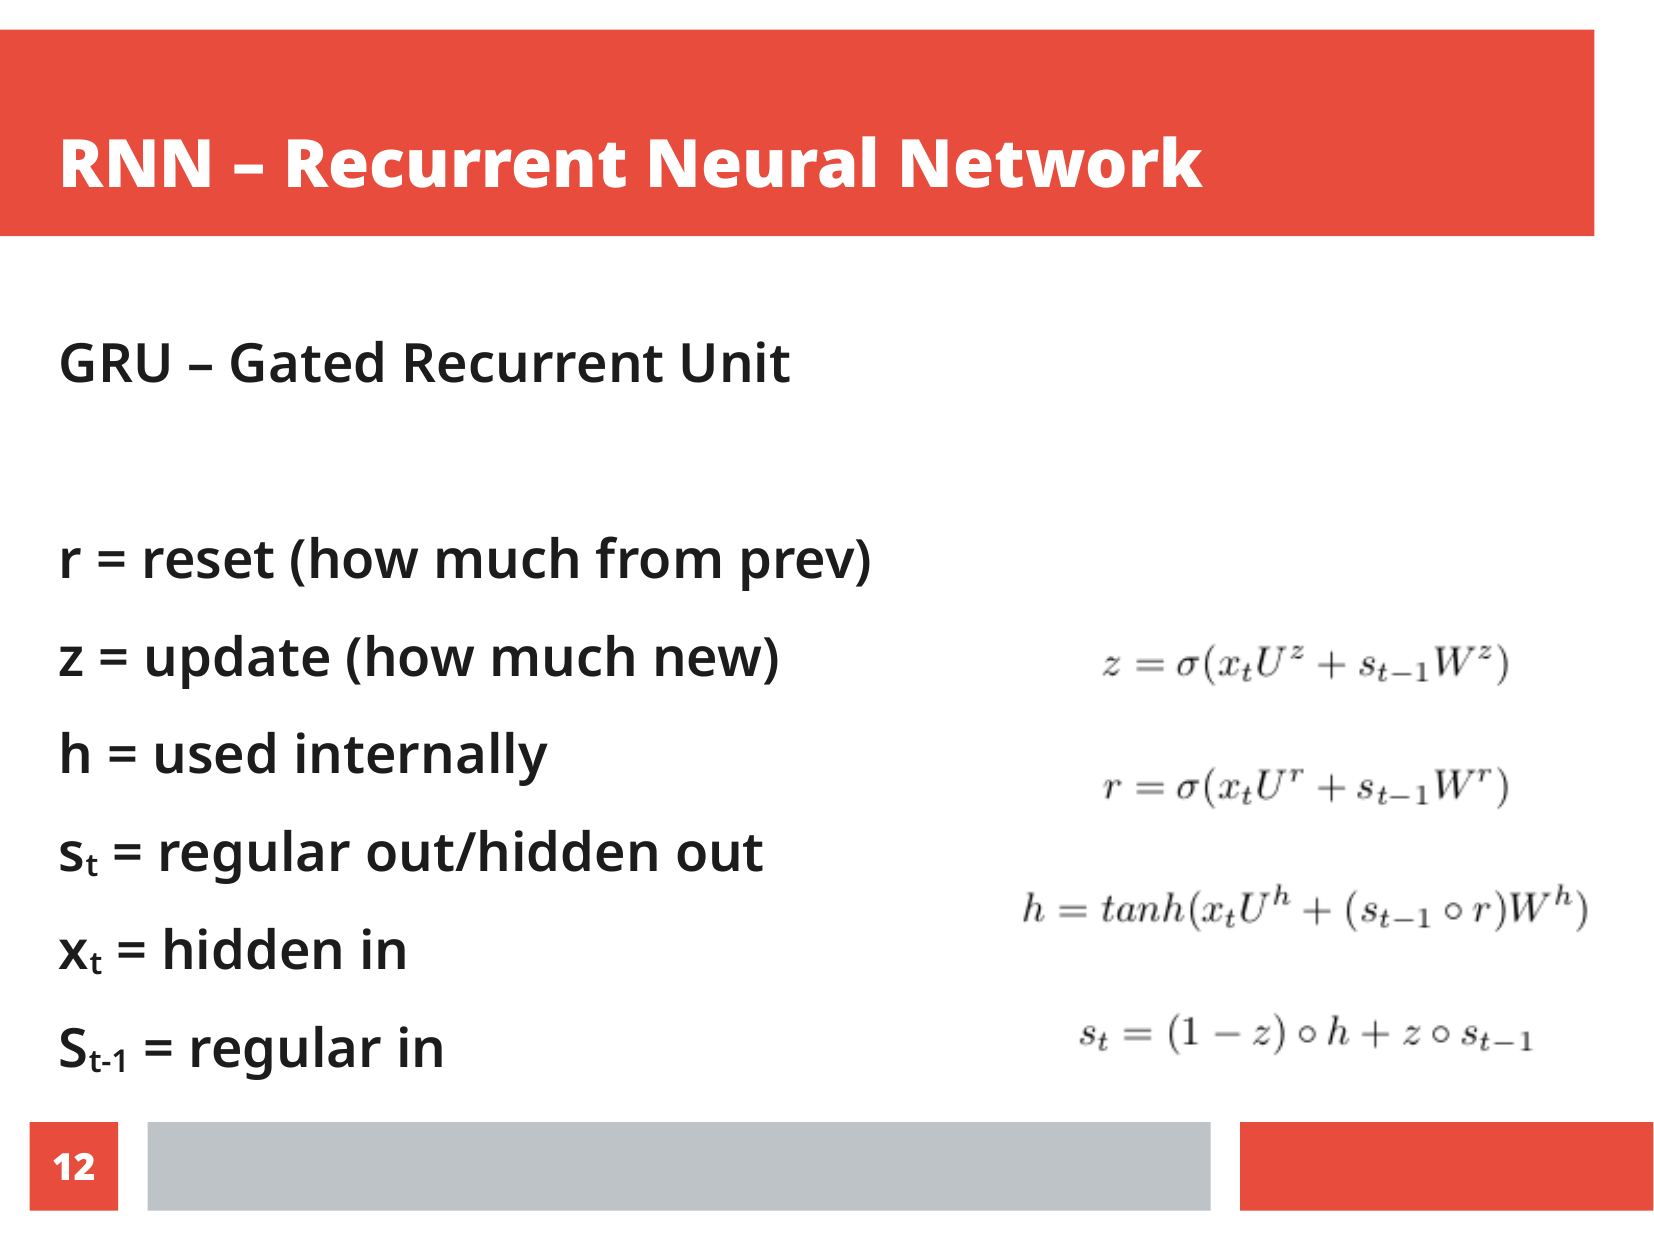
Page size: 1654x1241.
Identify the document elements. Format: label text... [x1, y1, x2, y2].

list GRU – Gated Recurrent Unit r = reset (how much from prev) z = update (how much new) h = used internally st = regular out/hidden out xt = hidden in St-1 = regular in [59, 324, 1565, 1093]
title RNN – Recurrent Neural Network [59, 59, 1595, 207]
picture [968, 609, 1621, 1096]
